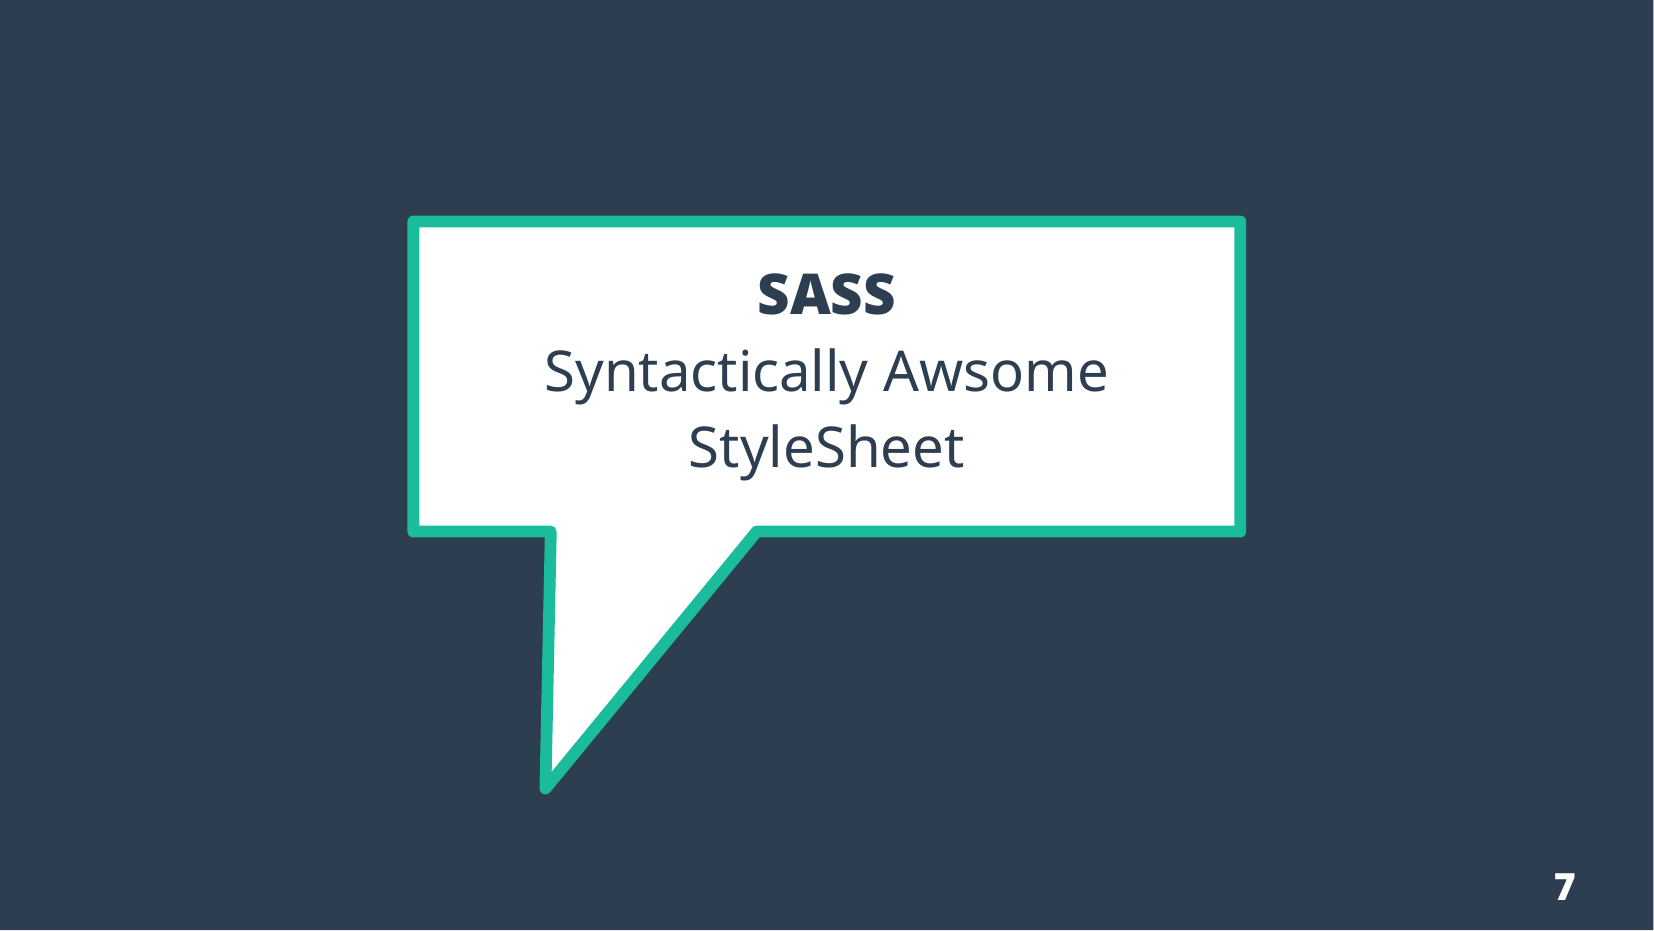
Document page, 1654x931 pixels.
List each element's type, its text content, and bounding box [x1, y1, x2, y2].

title SASS Syntactically Awsome StyleSheet [442, 236, 1211, 502]
